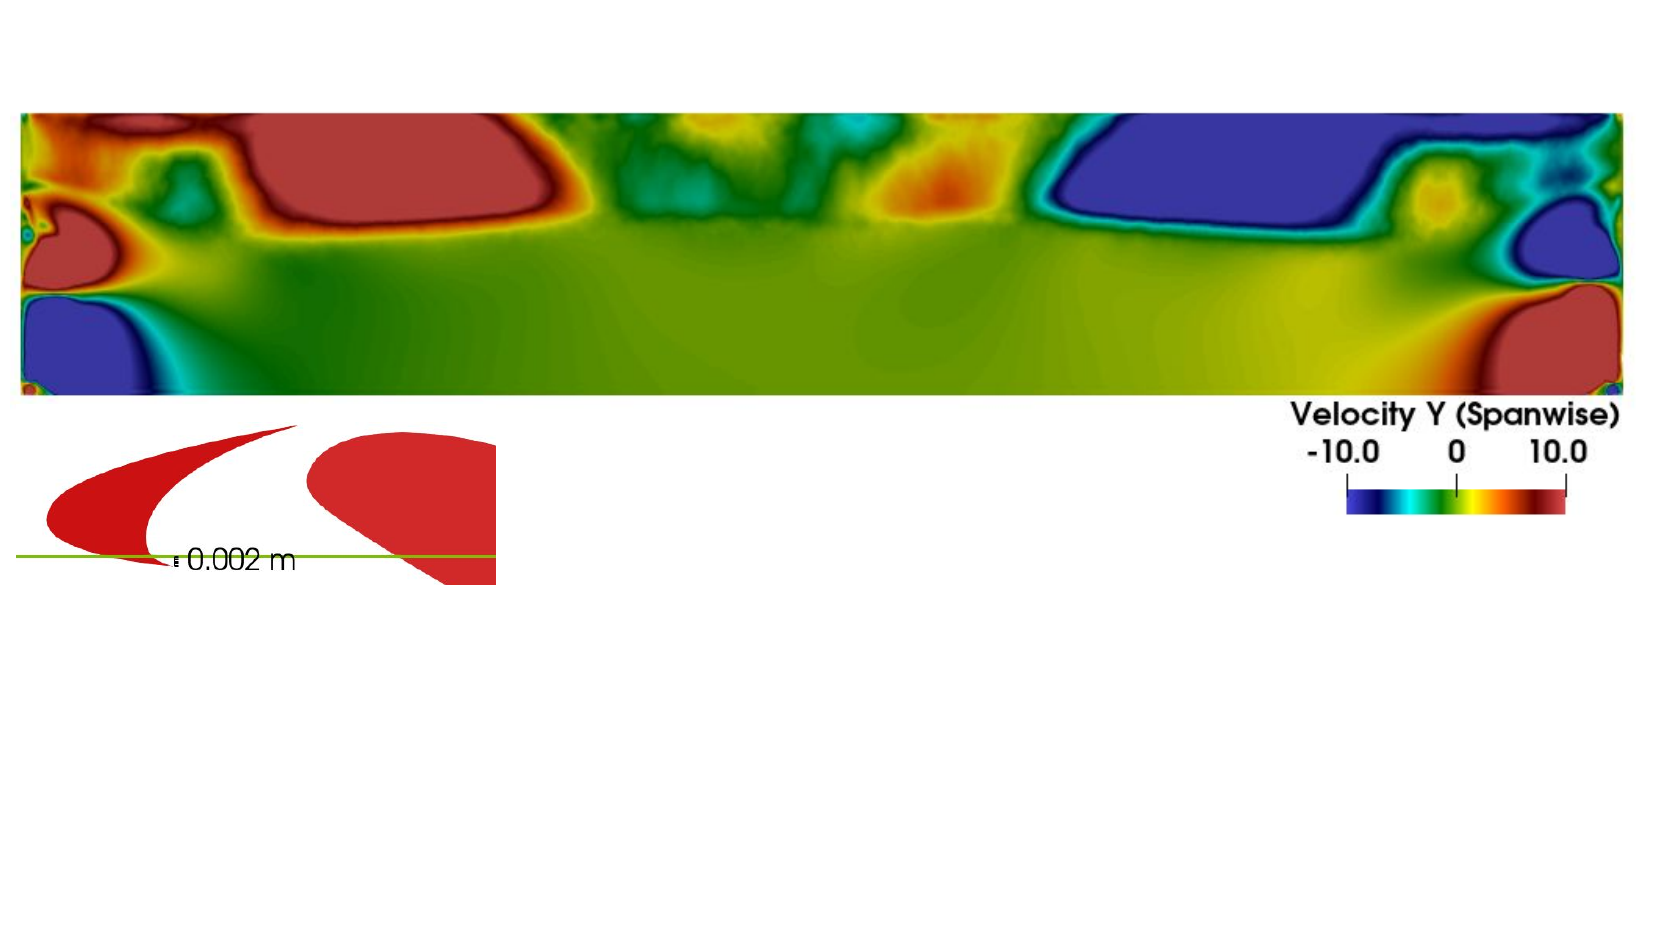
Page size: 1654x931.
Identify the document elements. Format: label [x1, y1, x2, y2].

picture [10, 104, 1636, 586]
